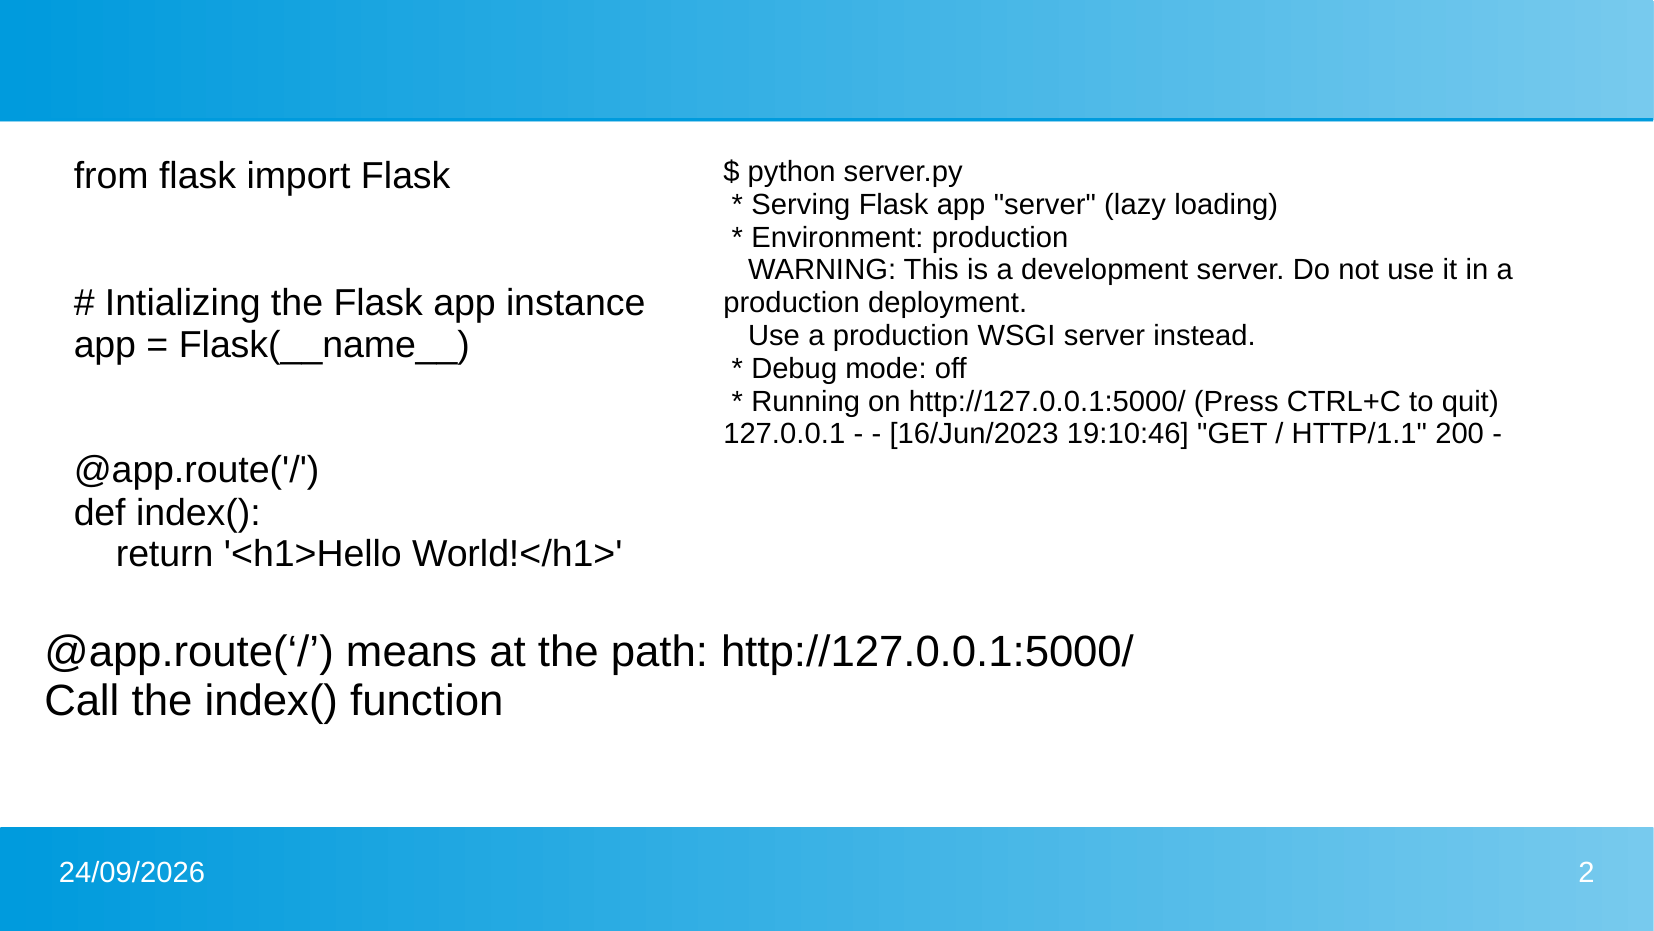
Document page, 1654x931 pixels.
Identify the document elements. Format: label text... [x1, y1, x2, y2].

text_box @app.route(‘/’) means at the path: http://127.0.0.1:5000/ Call the index() function [29, 620, 1418, 733]
text_box $ python server.py * Serving Flask app "server" (lazy loading) * Environment: production WARNING: This is a development server. Do not use it in a production deployment. Use a production WSGI server instead. * Debug mode: off * Running on http://127.0.0.1:5000/ (Press CTRL+C to quit) 127.0.0.1 - - [16/Jun/2023 19:10:46] "GET / HTTP/1.1" 200 - [708, 147, 1654, 498]
text_box from flask import Flask # Intializing the Flask app instance app = Flask(__name__) @app.route('/') def index(): return '<h1>Hello World!</h1>' [59, 147, 680, 583]
